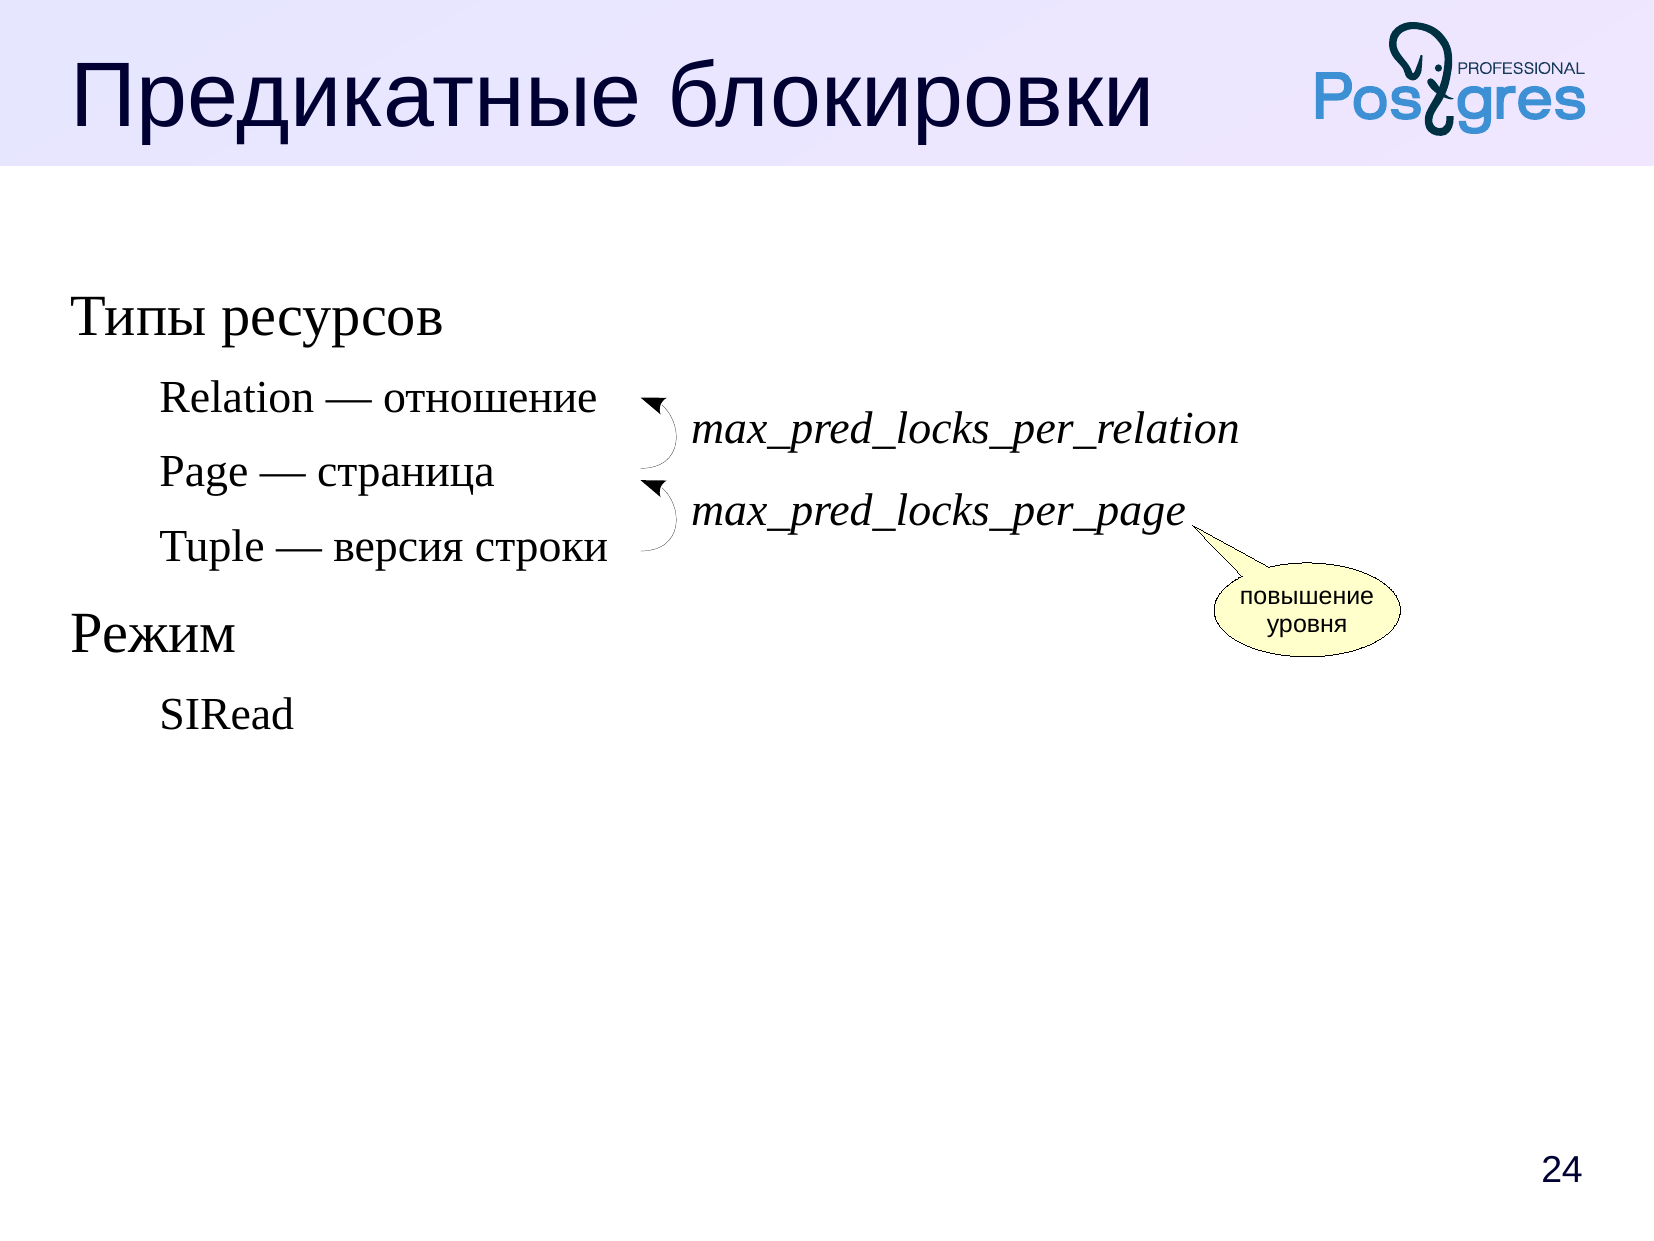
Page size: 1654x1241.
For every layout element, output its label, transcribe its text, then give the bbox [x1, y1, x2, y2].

text_box max_pred_locks_per_relation [676, 394, 1256, 461]
title Предикатные блокировки [70, 43, 1241, 147]
text_box повышение уровня [1192, 525, 1401, 657]
list Типы ресурсов Relation — отношение Page — страница Tuple — версия строки Режим SIRead [70, 283, 1583, 1141]
text_box max_pred_locks_per_page [676, 477, 1201, 544]
